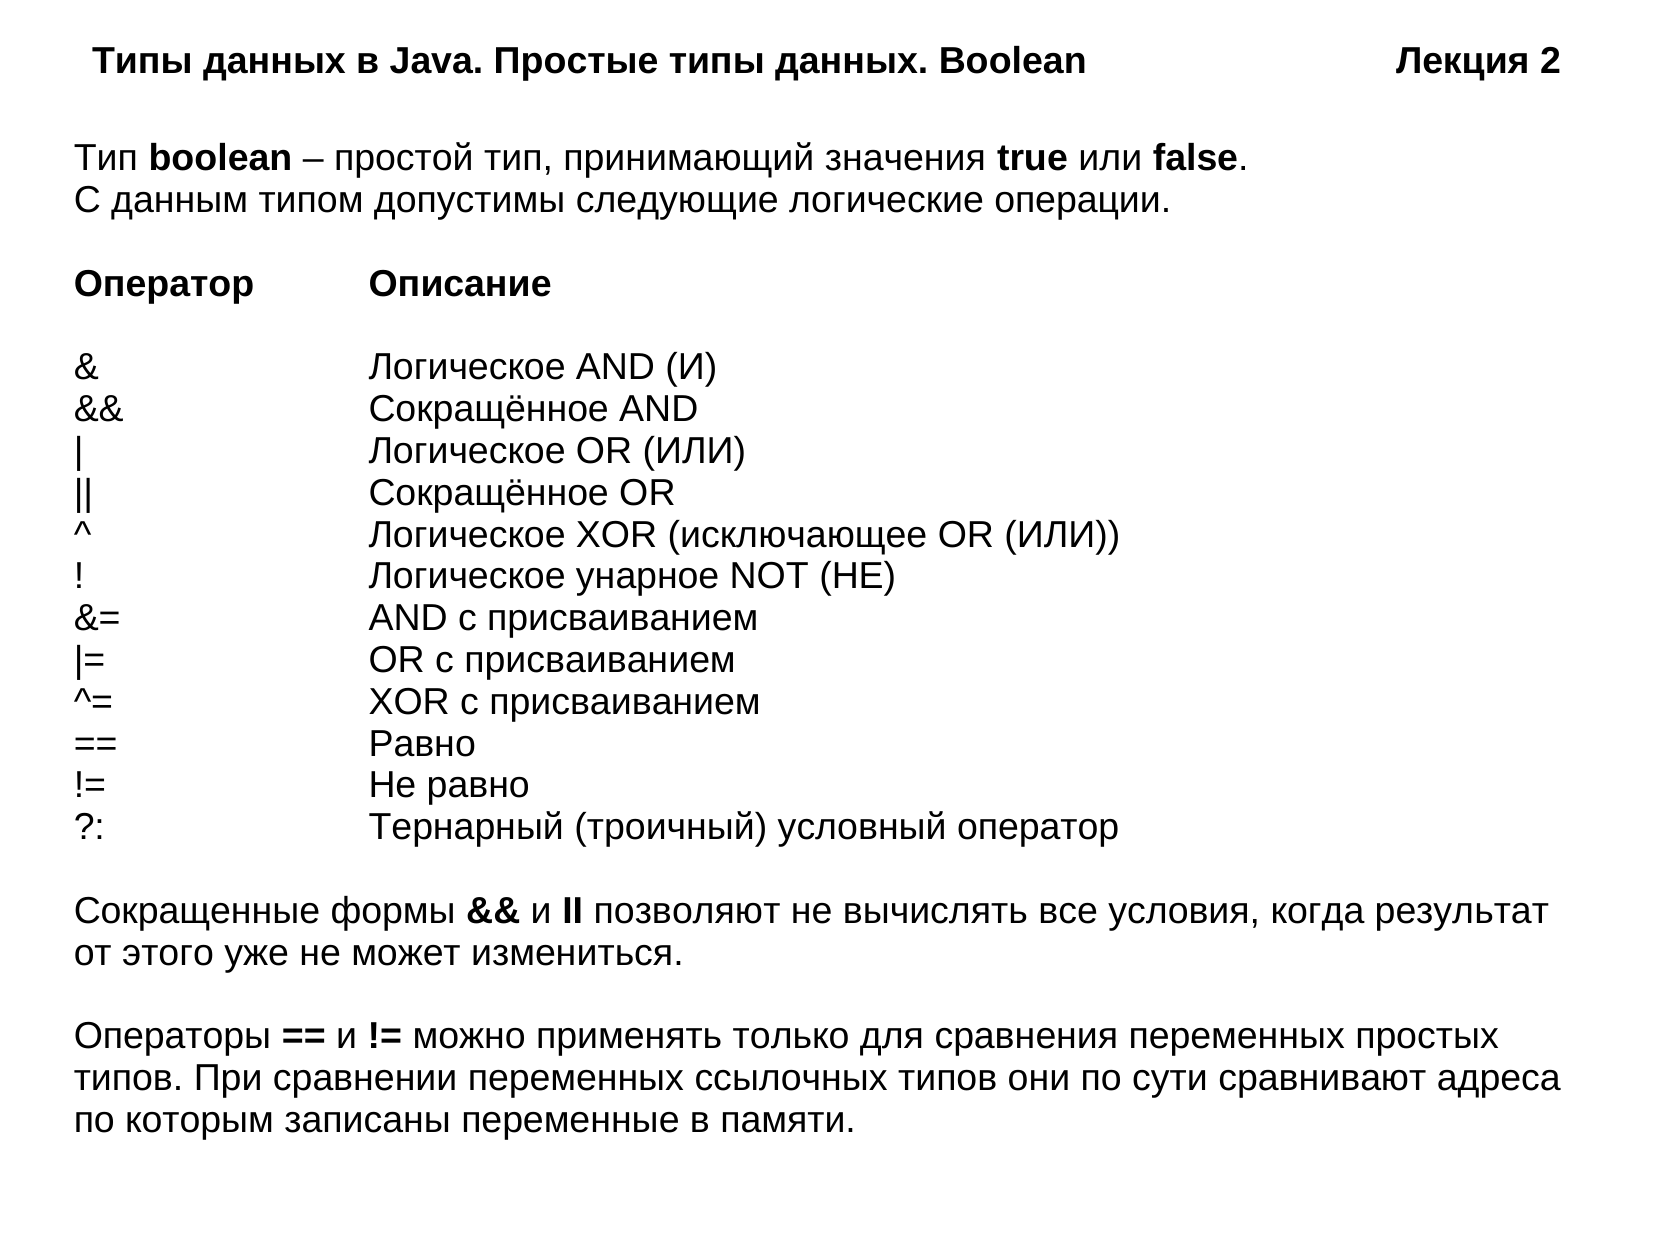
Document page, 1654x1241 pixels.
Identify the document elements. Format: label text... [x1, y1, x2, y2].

text_box Тип boolean – простой тип, принимающий значения true или false. С данным типом допустимы следующие логические операции. Оператор Описание & Логическое AND (И) && Сокращённое AND | Логическое OR (ИЛИ) || Сокращённое OR ^ Логическое XOR (исключающее OR (ИЛИ)) ! Логическое унарное NOT (НЕ) &= AND с присваиванием |= OR с присваиванием ^= XOR с присваиванием == Равно != Не равно ?: Тернарный (троичный) условный оператор Сокращенные формы && и II позволяют не вычислять все условия, когда результат от этого уже не может измениться. Операторы == и != можно применять только для сравнения переменных простых типов. При сравнении переменных ссылочных типов они по сути сравнивают адреса по которым записаны переменные в памяти. [59, 129, 1607, 1149]
text_box Типы данных в Java. Простые типы данных. Boolean Лекция 2 [82, 25, 1571, 95]
